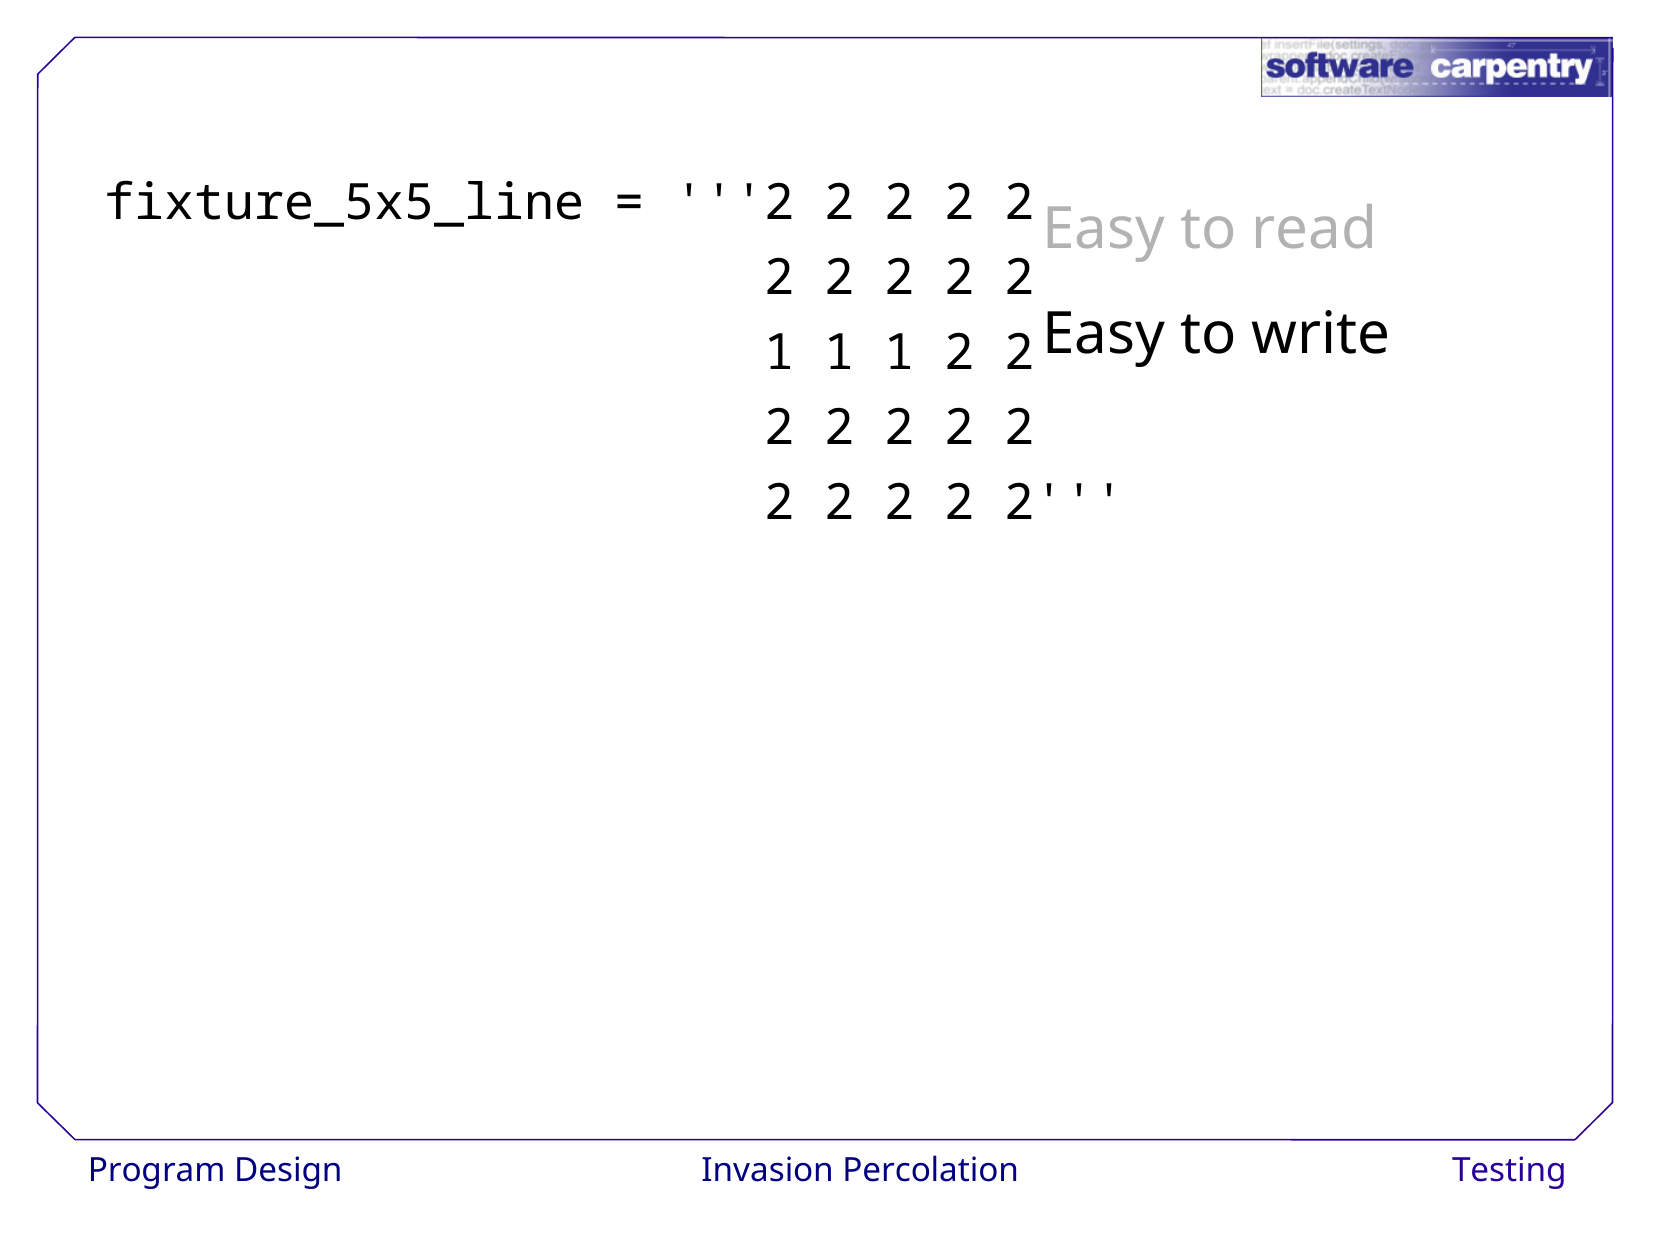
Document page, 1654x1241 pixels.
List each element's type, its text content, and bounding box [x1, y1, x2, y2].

picture [1261, 39, 1613, 97]
text_box fixture_5x5_line = '''2 2 2 2 2 2 2 2 2 2 1 1 1 2 2 2 2 2 2 2 2 2 2 2 2''' [89, 147, 1508, 550]
text_box Easy to read Easy to write [1027, 147, 1568, 373]
